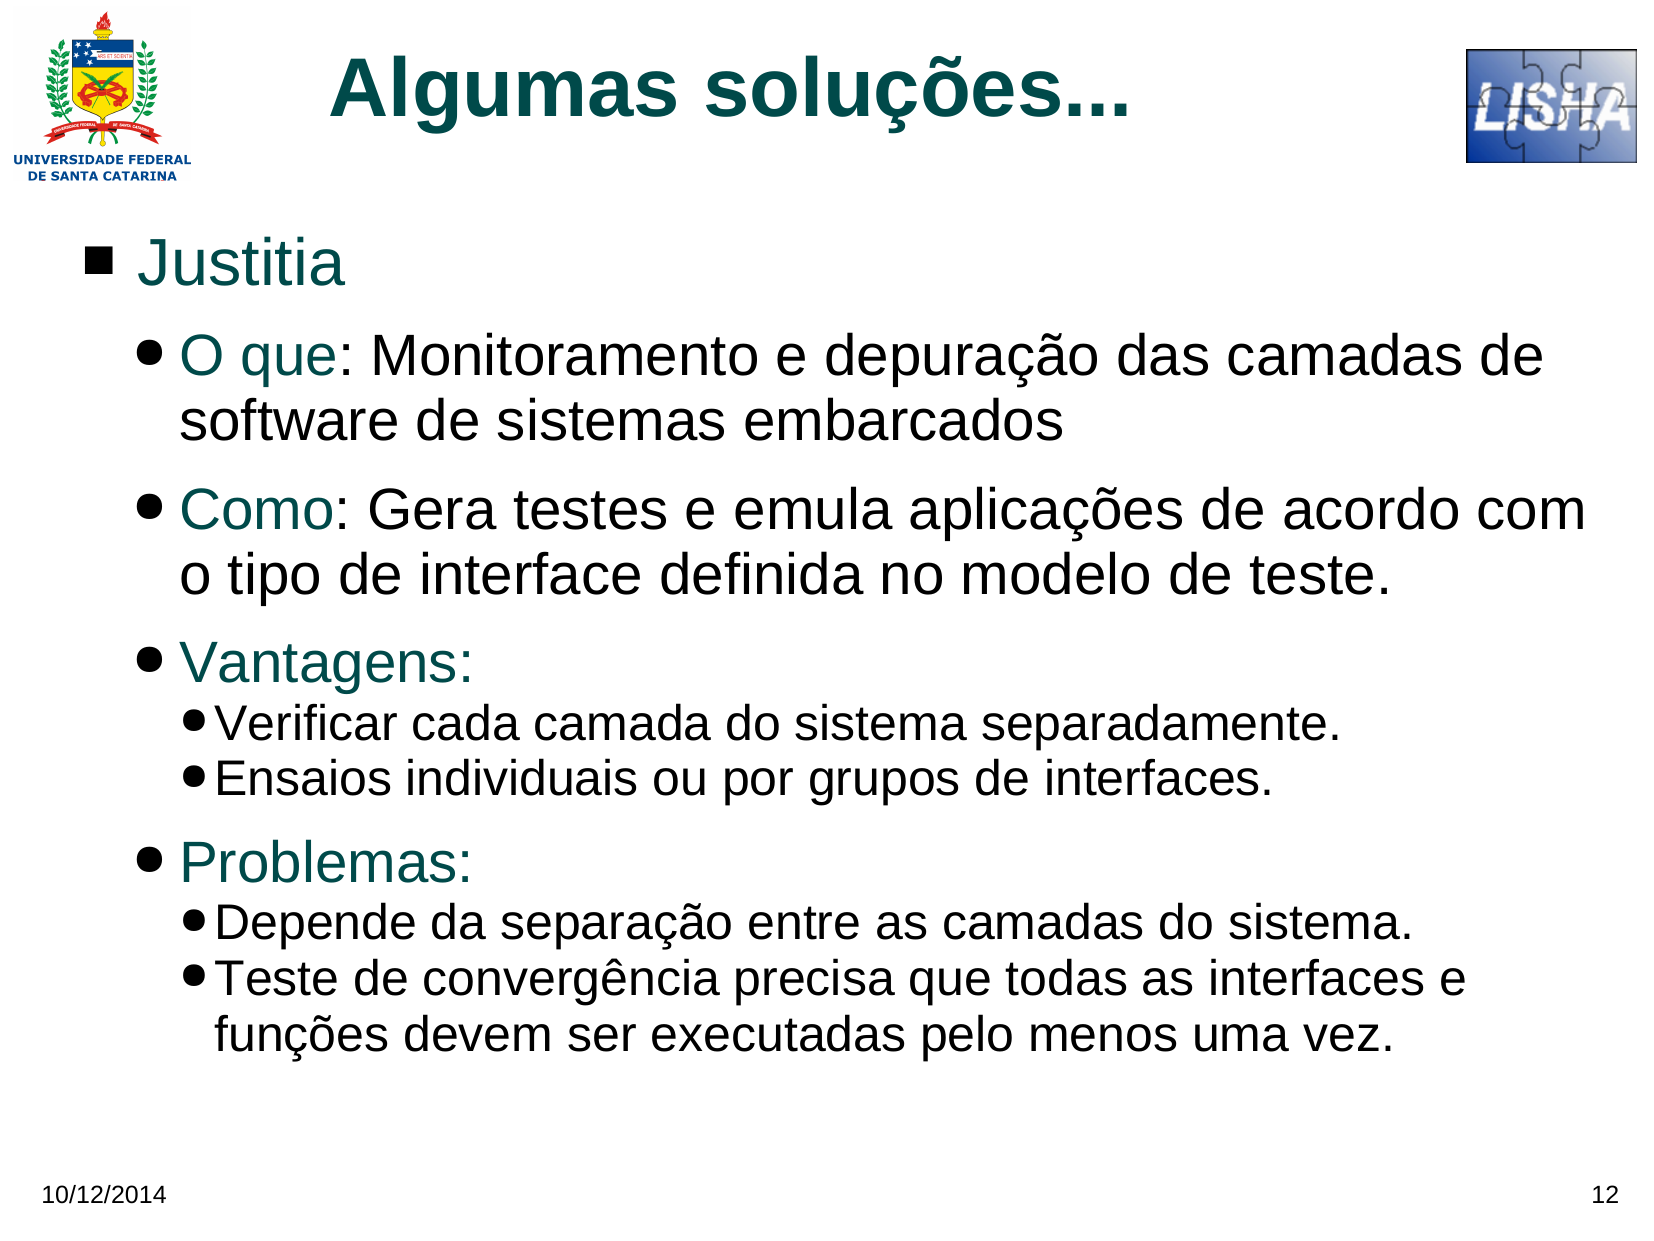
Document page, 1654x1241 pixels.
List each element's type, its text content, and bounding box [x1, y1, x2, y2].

picture [1466, 49, 1637, 163]
title Algumas soluções... [37, 37, 1426, 151]
picture [13, 6, 191, 181]
list Justitia O que: Monitoramento e depuração das camadas de software de sistemas embarcados Como: Gera testes e emula aplicações de acordo com o tipo de interface definida no modelo de teste. Vantagens: Verificar cada camada do sistema separadamente. Ensaios individuais ou por grupos de interfaces. Problemas: Depende da separação entre as camadas do sistema. Teste de convergência precisa que todas as interfaces e funções devem ser executadas pelo menos uma vez. [37, 225, 1613, 1163]
